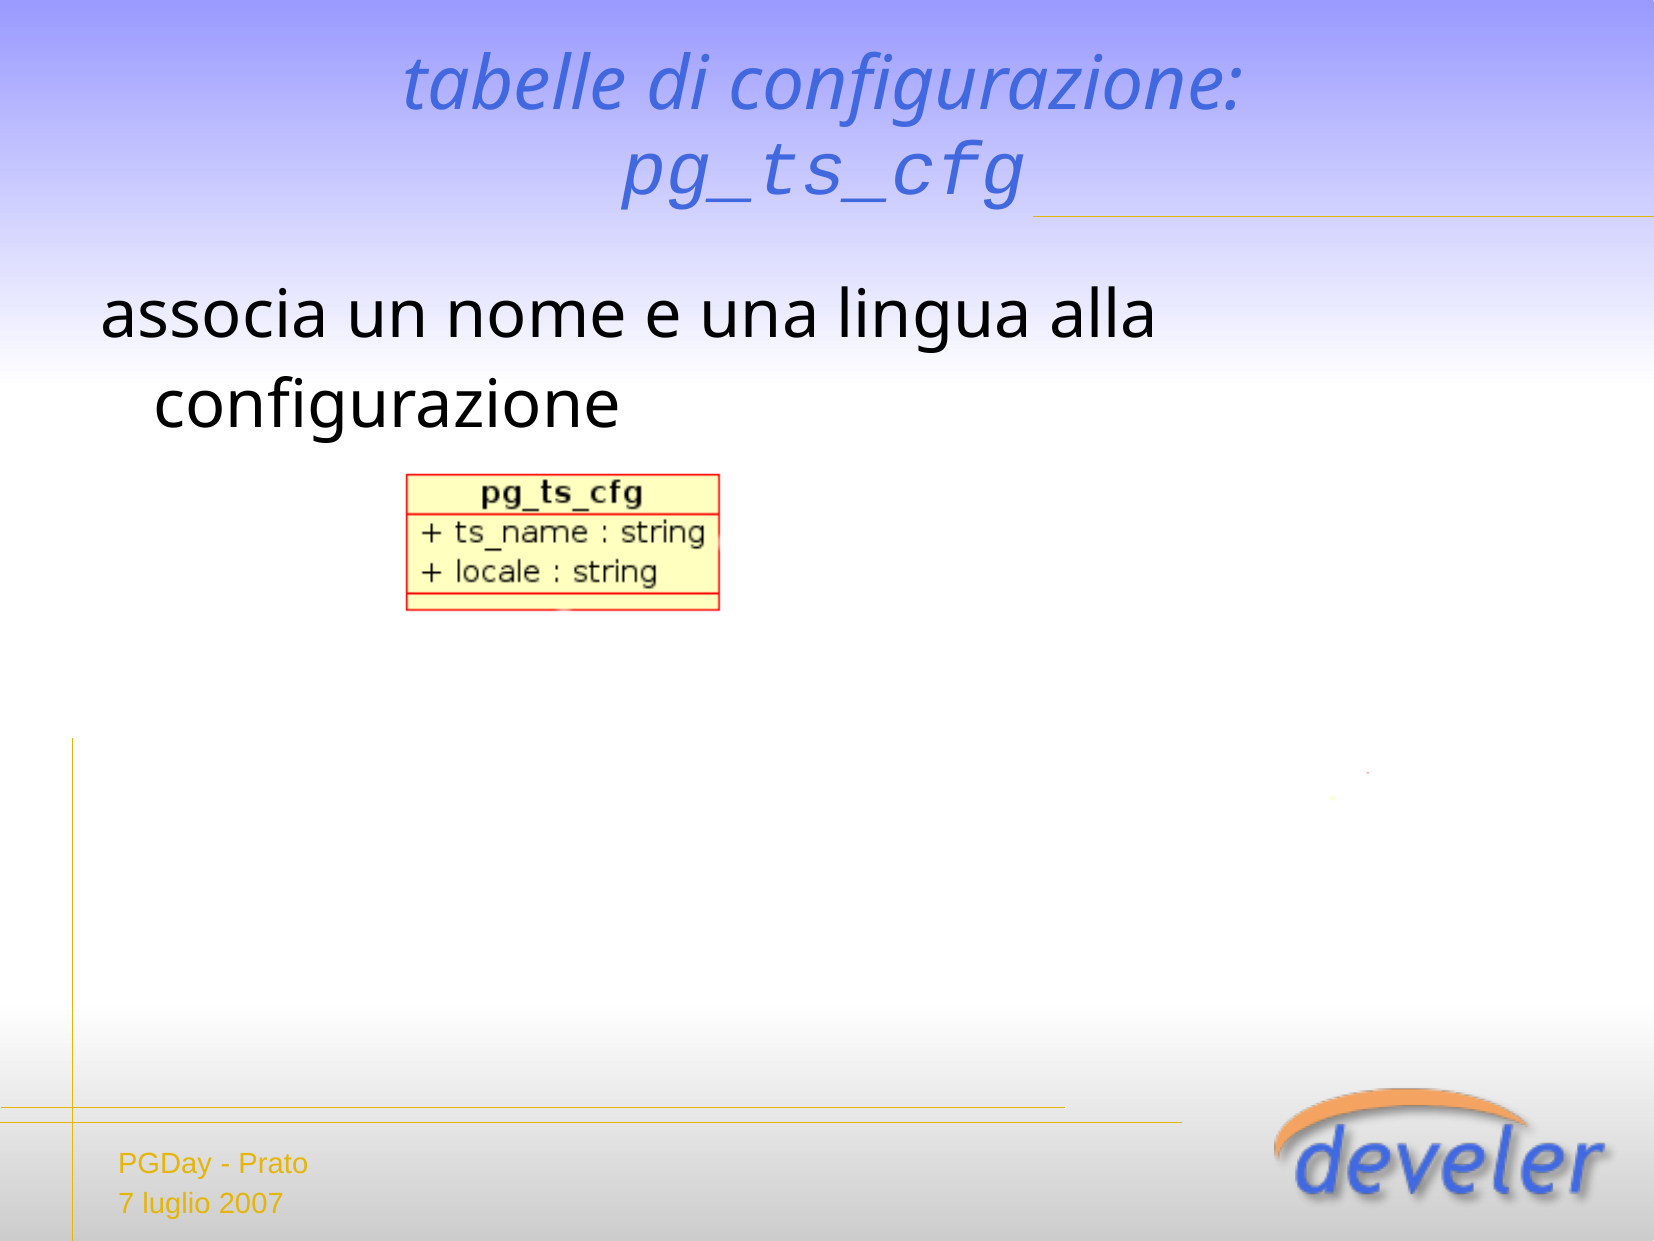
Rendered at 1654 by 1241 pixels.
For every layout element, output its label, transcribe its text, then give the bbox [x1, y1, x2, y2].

picture [354, 472, 1369, 1083]
list associa un nome e una lingua alla configurazione [82, 265, 1571, 1093]
title tabelle di configurazione: pg_ts_cfg [82, 29, 1565, 217]
picture [1269, 1083, 1622, 1211]
